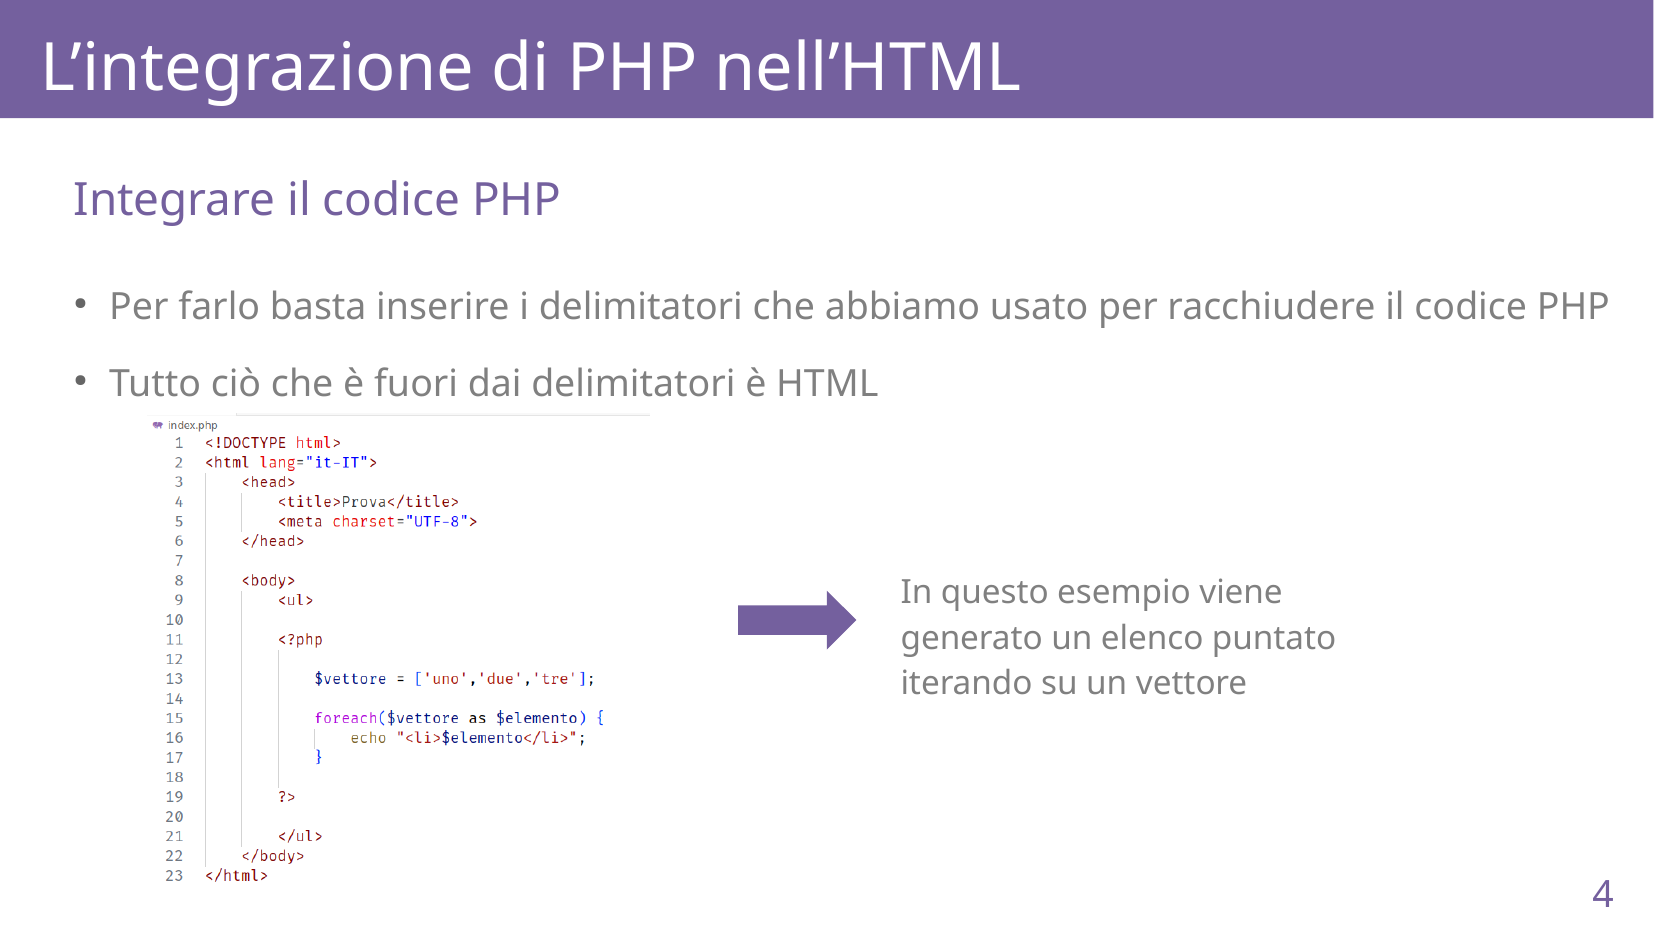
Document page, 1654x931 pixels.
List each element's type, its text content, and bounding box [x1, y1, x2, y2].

text_box [738, 590, 857, 650]
text_box In questo esempio viene generato un elenco puntato iterando su un vettore [885, 561, 1418, 709]
text_box Per farlo basta inserire i delimitatori che abbiamo usato per racchiudere il codice PHP Tutto ciò che è fuori dai delimitatori è HTML [59, 246, 1599, 443]
text_box Integrare il codice PHP [59, 158, 1107, 229]
text_box L’integrazione di PHP nell’HTML [25, 11, 942, 107]
text_box <numero> [1510, 860, 1654, 931]
text_box [0, 0, 1654, 119]
picture [147, 413, 650, 886]
